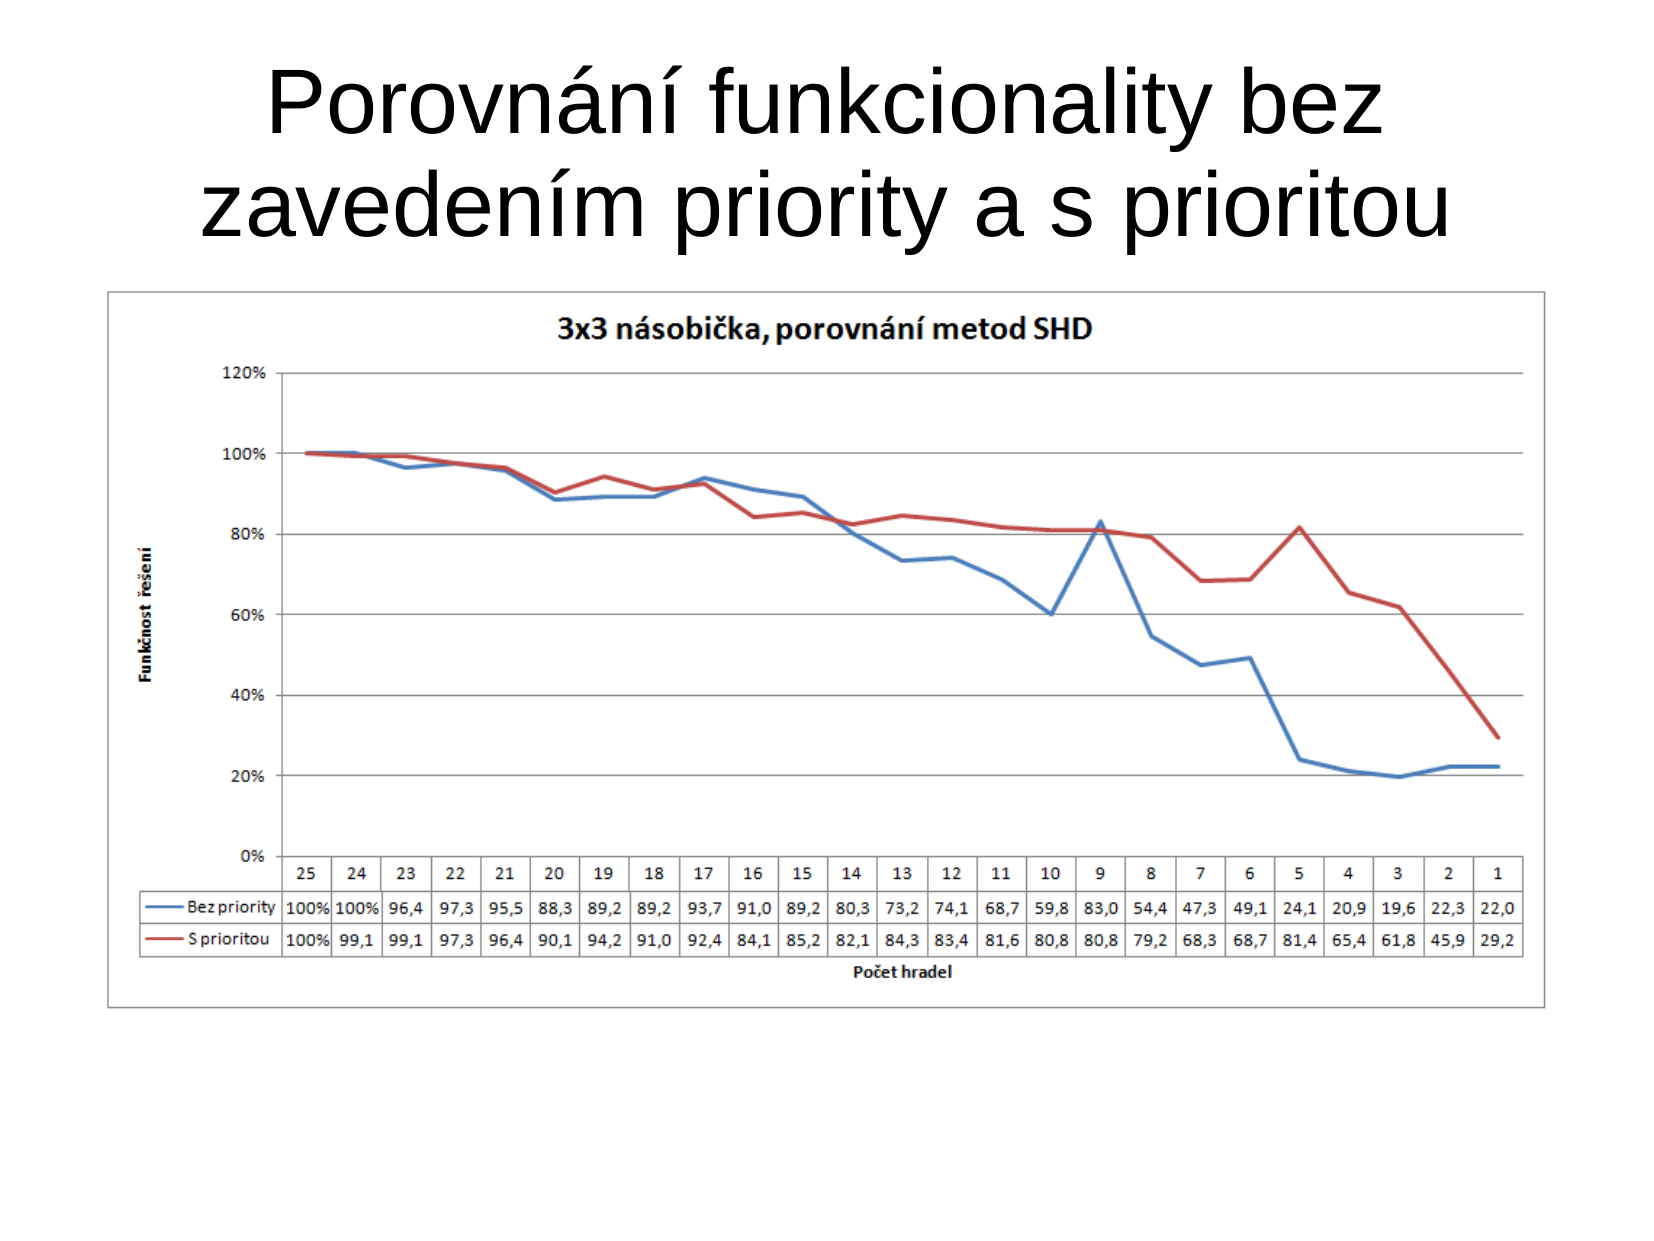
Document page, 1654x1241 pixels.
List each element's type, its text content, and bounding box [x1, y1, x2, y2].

picture [106, 290, 1547, 1010]
title Porovnání funkcionality bez zavedením priority a s prioritou [82, 39, 1571, 267]
